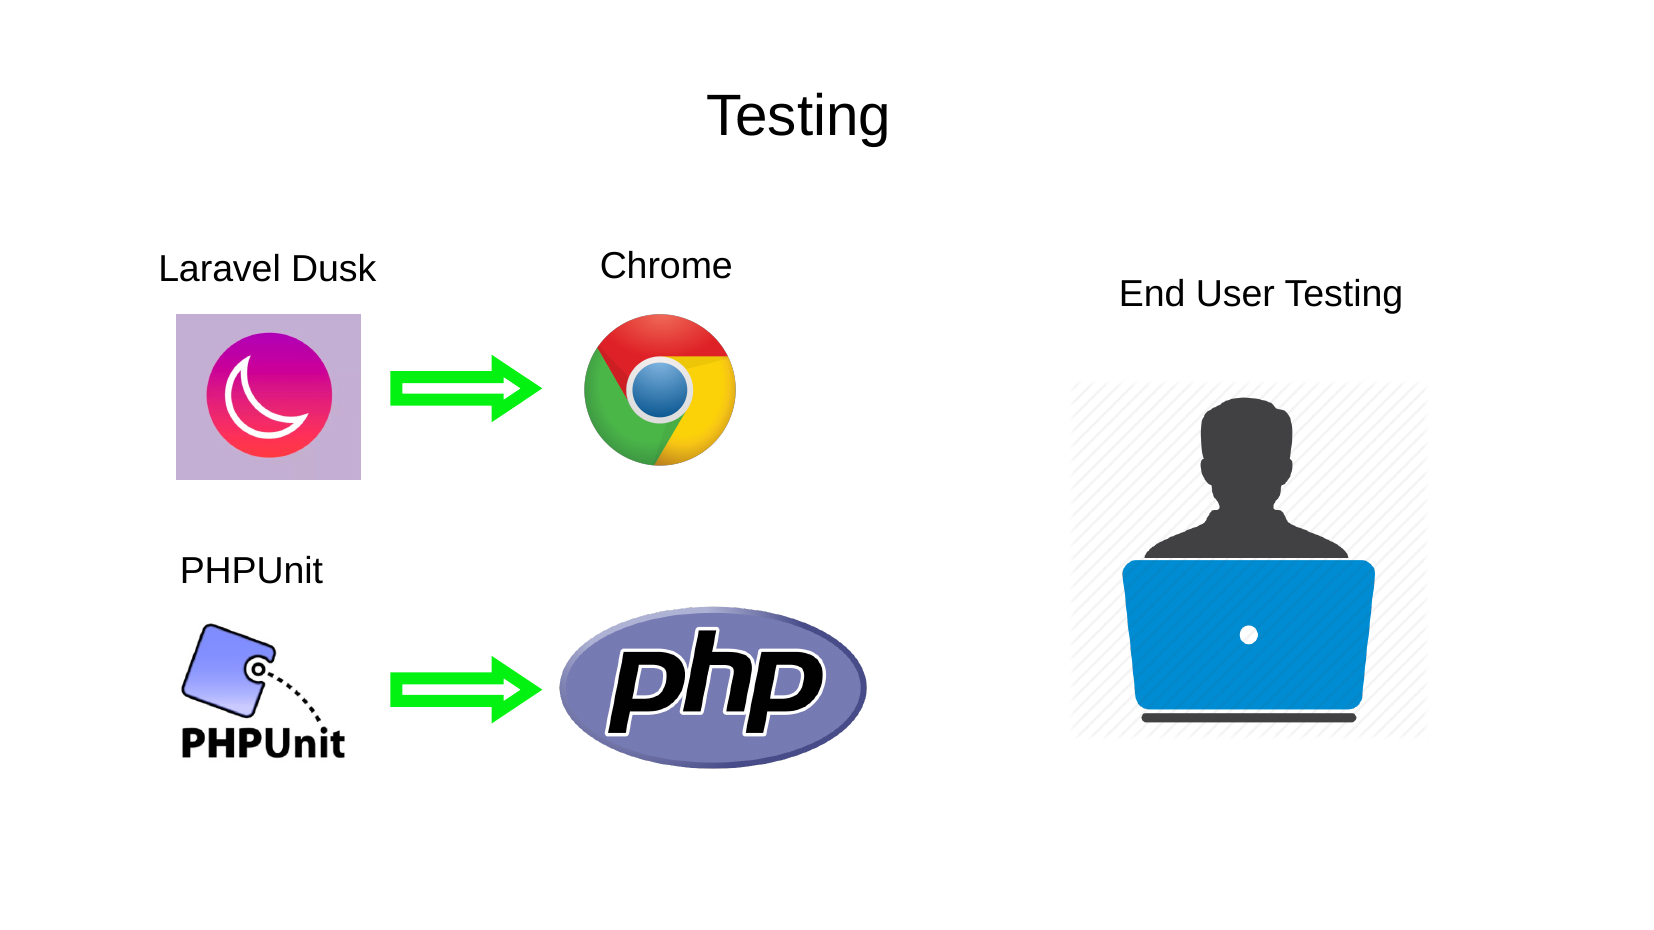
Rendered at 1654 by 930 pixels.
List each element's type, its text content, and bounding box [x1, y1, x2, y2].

text_box PHPUnit [165, 542, 376, 600]
text_box End User Testing [1104, 264, 1422, 324]
text_box Chrome [585, 237, 781, 295]
text_box Testing [691, 75, 962, 155]
picture [165, 610, 361, 772]
picture [555, 602, 871, 773]
picture [1068, 379, 1429, 740]
picture [584, 315, 736, 466]
text_box Laravel Dusk [143, 240, 414, 297]
picture [176, 315, 361, 481]
